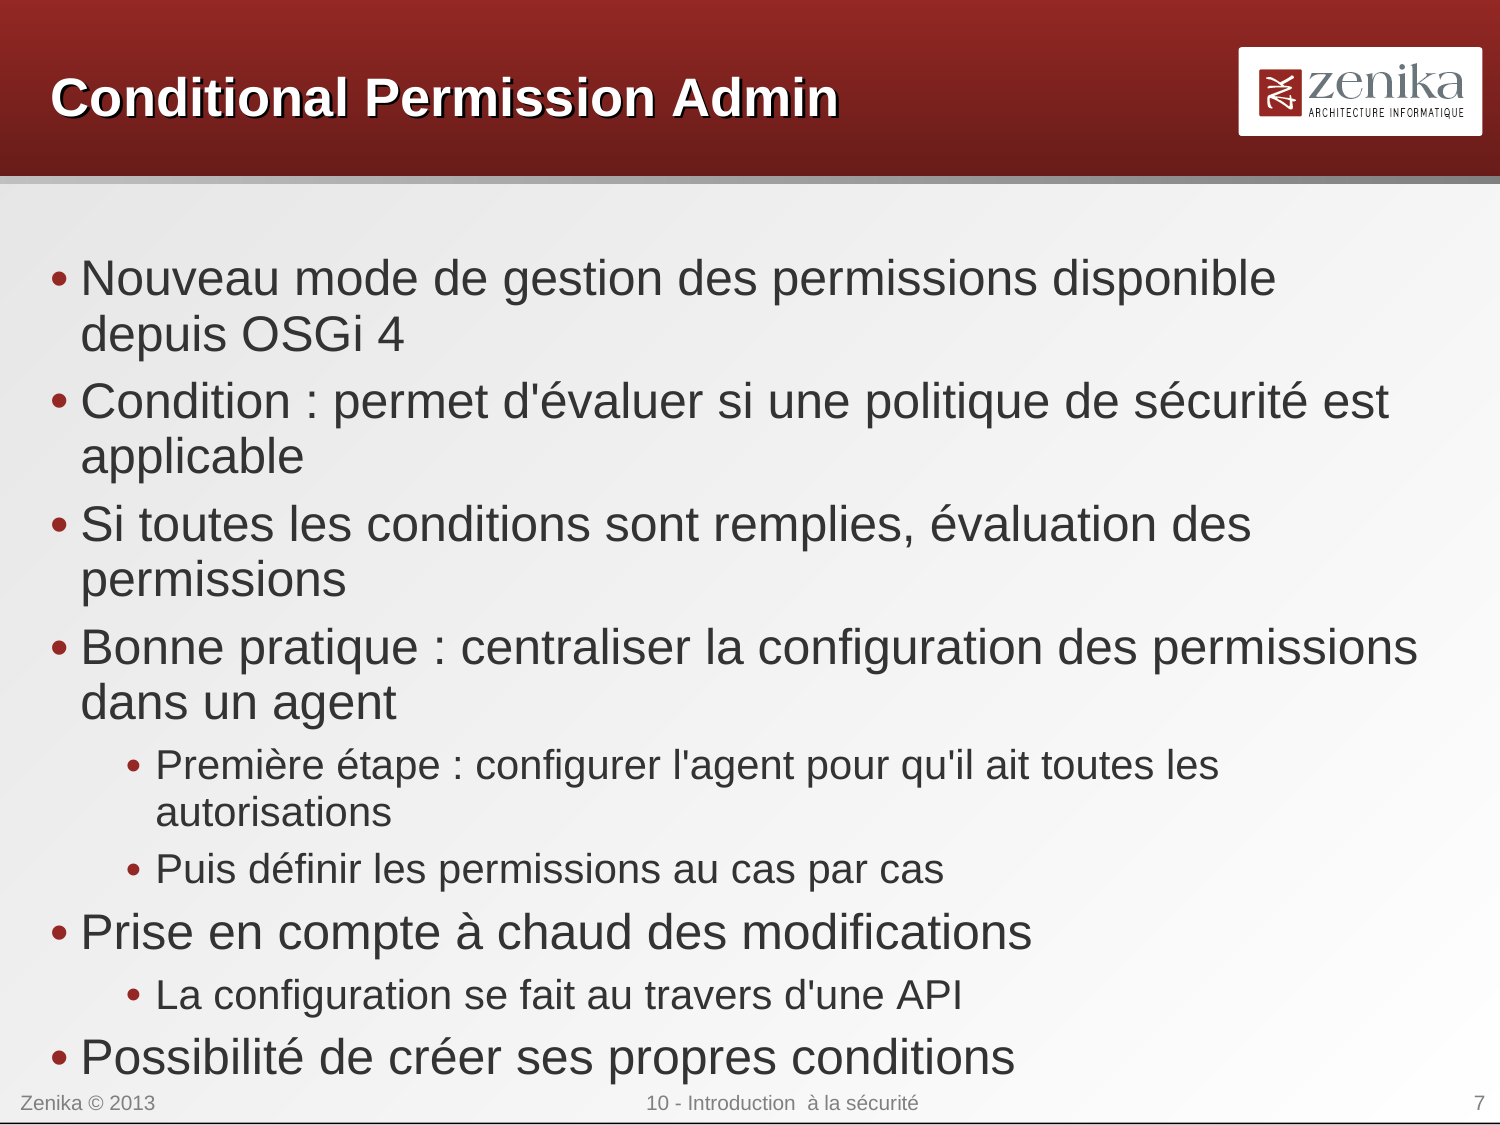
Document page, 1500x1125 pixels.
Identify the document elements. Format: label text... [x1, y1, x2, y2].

picture [1257, 58, 1464, 125]
list Nouveau mode de gestion des permissions disponible depuis OSGi 4 Condition : permet d'évaluer si une politique de sécurité est applicable Si toutes les conditions sont remplies, évaluation des permissions Bonne pratique : centraliser la configuration des permissions dans un agent Première étape : configurer l'agent pour qu'il ait toutes les autorisations Puis définir les permissions au cas par cas Prise en compte à chaud des modifications La configuration se fait au travers d'une API Possibilité de créer ses propres conditions [50, 249, 1435, 1087]
title Conditional Permission Admin [50, 22, 1206, 172]
